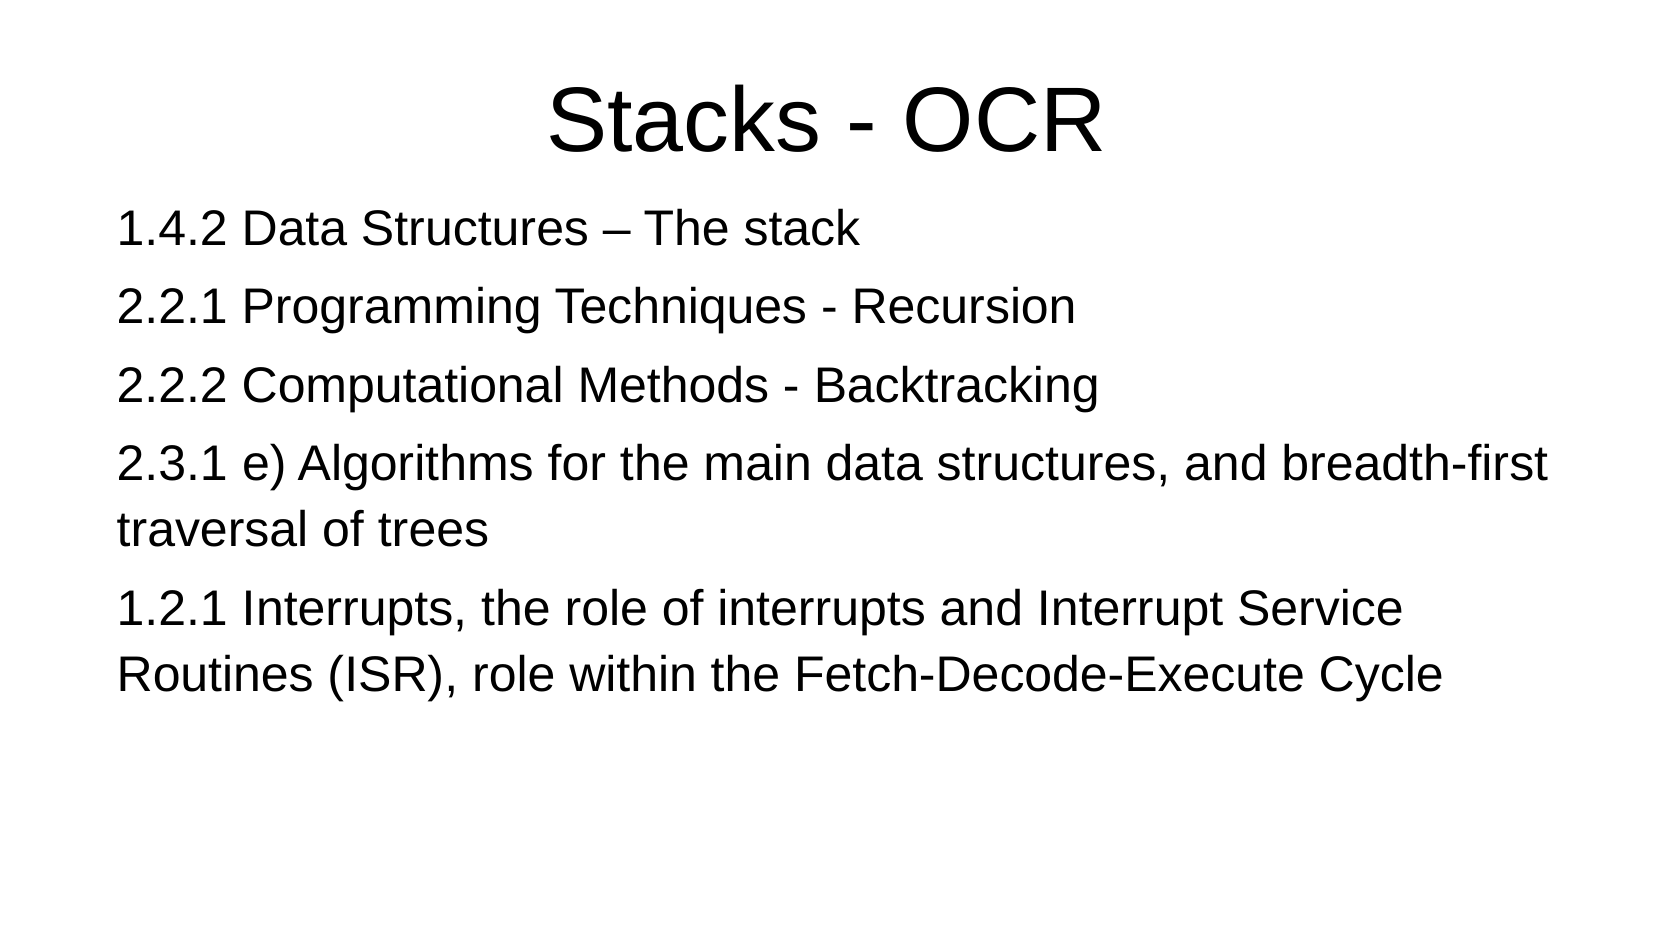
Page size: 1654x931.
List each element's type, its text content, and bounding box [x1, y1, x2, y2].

list 1.4.2 Data Structures – The stack 2.2.1 Programming Techniques - Recursion 2.2.2 Computational Methods - Backtracking 2.3.1 e) Algorithms for the main data structures, and breadth-first traversal of trees 1.2.1 Interrupts, the role of interrupts and Interrupt Service Routines (ISR), role within the Fetch-Decode-Execute Cycle [45, 181, 1615, 796]
title Stacks - OCR [82, 37, 1571, 181]
